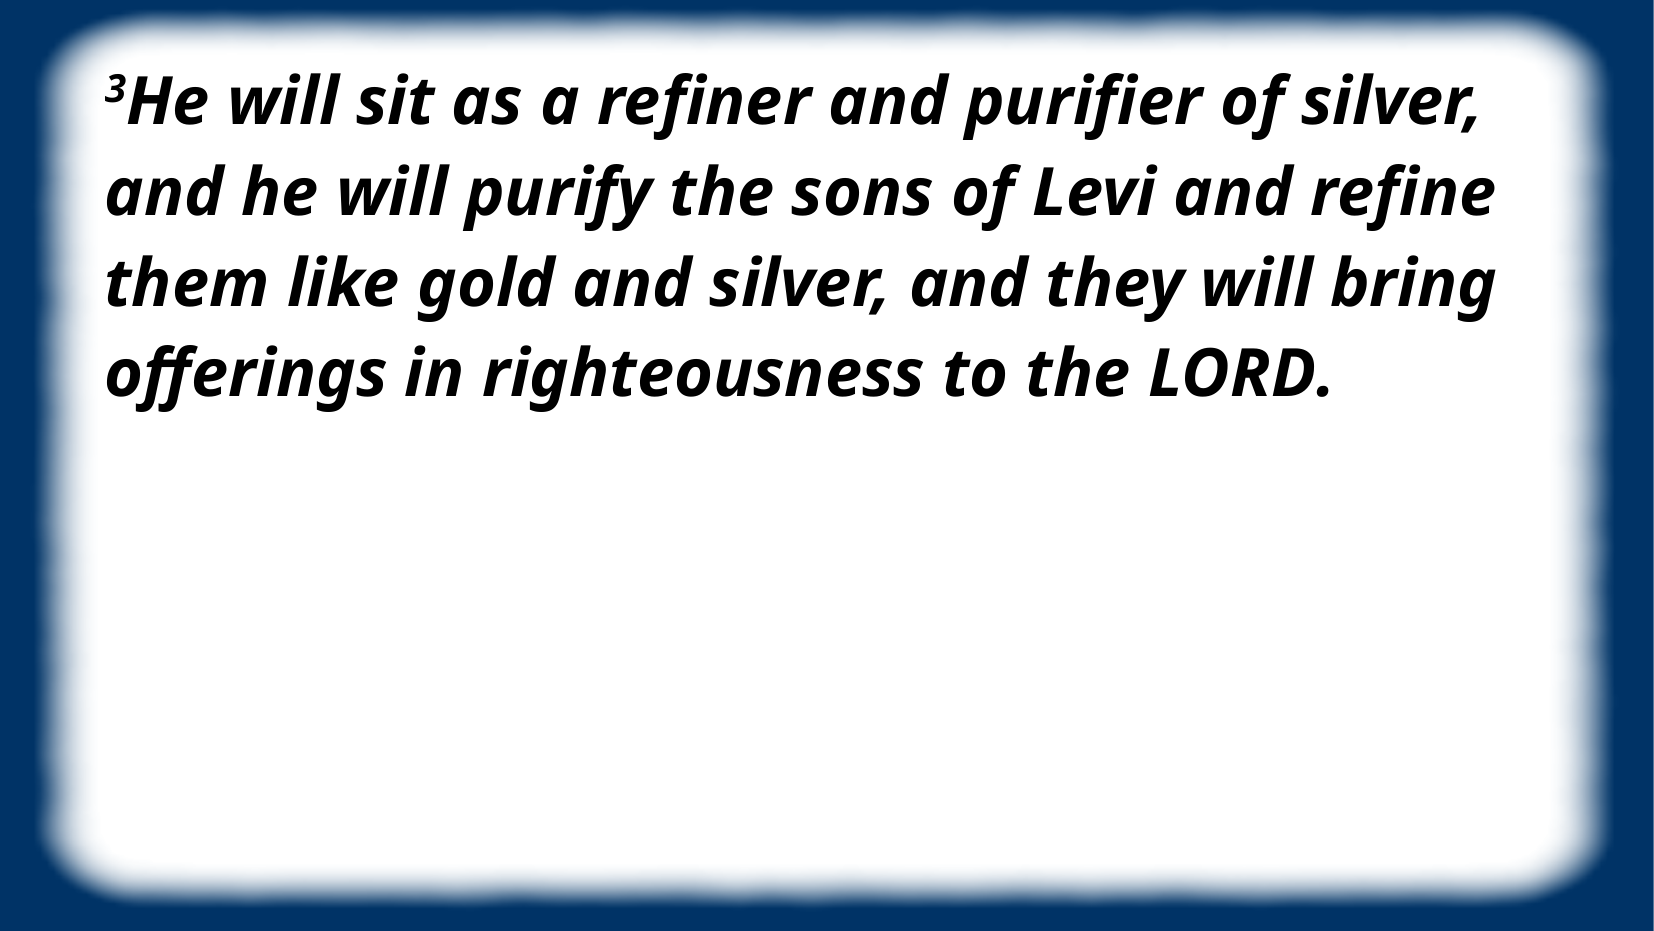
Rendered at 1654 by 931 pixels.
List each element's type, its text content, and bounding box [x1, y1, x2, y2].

picture [0, 0, 1654, 931]
text_box 3He will sit as a refiner and purifier of silver, and he will purify the sons of Levi and refine them like gold and silver, and they will bring offerings in righteousness to the Lord. [90, 45, 1561, 416]
